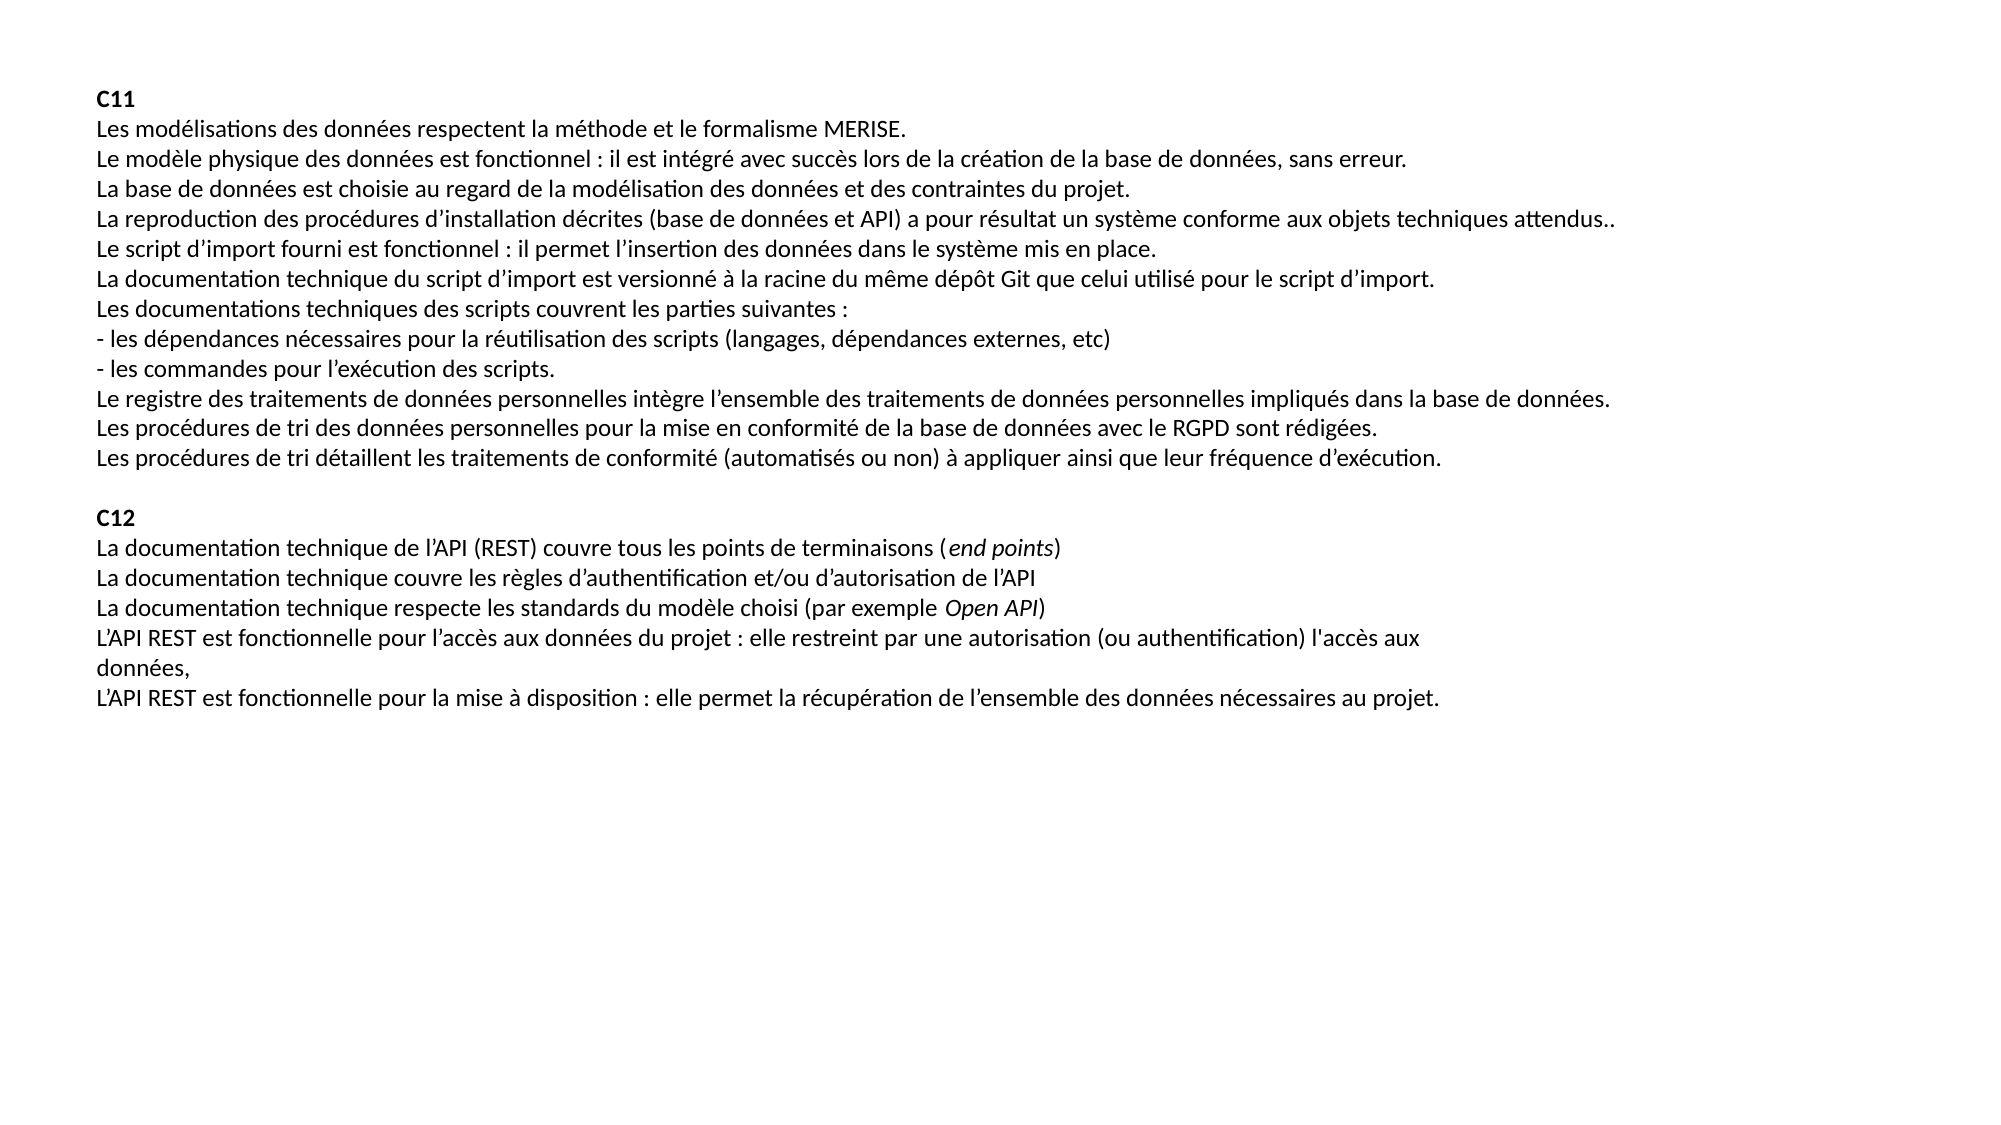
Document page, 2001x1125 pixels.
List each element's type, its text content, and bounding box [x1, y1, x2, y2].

text_box C11 Les modélisations des données respectent la méthode et le formalisme MERISE. Le modèle physique des données est fonctionnel : il est intégré avec succès lors de la création de la base de données, sans erreur. La base de données est choisie au regard de la modélisation des données et des contraintes du projet. La reproduction des procédures d’installation décrites (base de données et API) a pour résultat un système conforme aux objets techniques attendus.. Le script d’import fourni est fonctionnel : il permet l’insertion des données dans le système mis en place. La documentation technique du script d’import est versionné à la racine du même dépôt Git que celui utilisé pour le script d’import. Les documentations techniques des scripts couvrent les parties suivantes : - les dépendances nécessaires pour la réutilisation des scripts (langages, dépendances externes, etc) - les commandes pour l’exécution des scripts. Le registre des traitements de données personnelles intègre l’ensemble des traitements de données personnelles impliqués dans la base de données. Les procédures de tri des données personnelles pour la mise en conformité de la base de données avec le RGPD sont rédigées. Les procédures de tri détaillent les traitements de conformité (automatisés ou non) à appliquer ainsi que leur fréquence d’exécution. C12 La documentation technique de l’API (REST) couvre tous les points de terminaisons (end points) La documentation technique couvre les règles d’authentification et/ou d’autorisation de l’API La documentation technique respecte les standards du modèle choisi (par exemple Open API) L’API REST est fonctionnelle pour l’accès aux données du projet : elle restreint par une autorisation (ou authentification) l'accès aux données, L’API REST est fonctionnelle pour la mise à disposition : elle permet la récupération de l’ensemble des données nécessaires au projet. [81, 75, 1935, 719]
